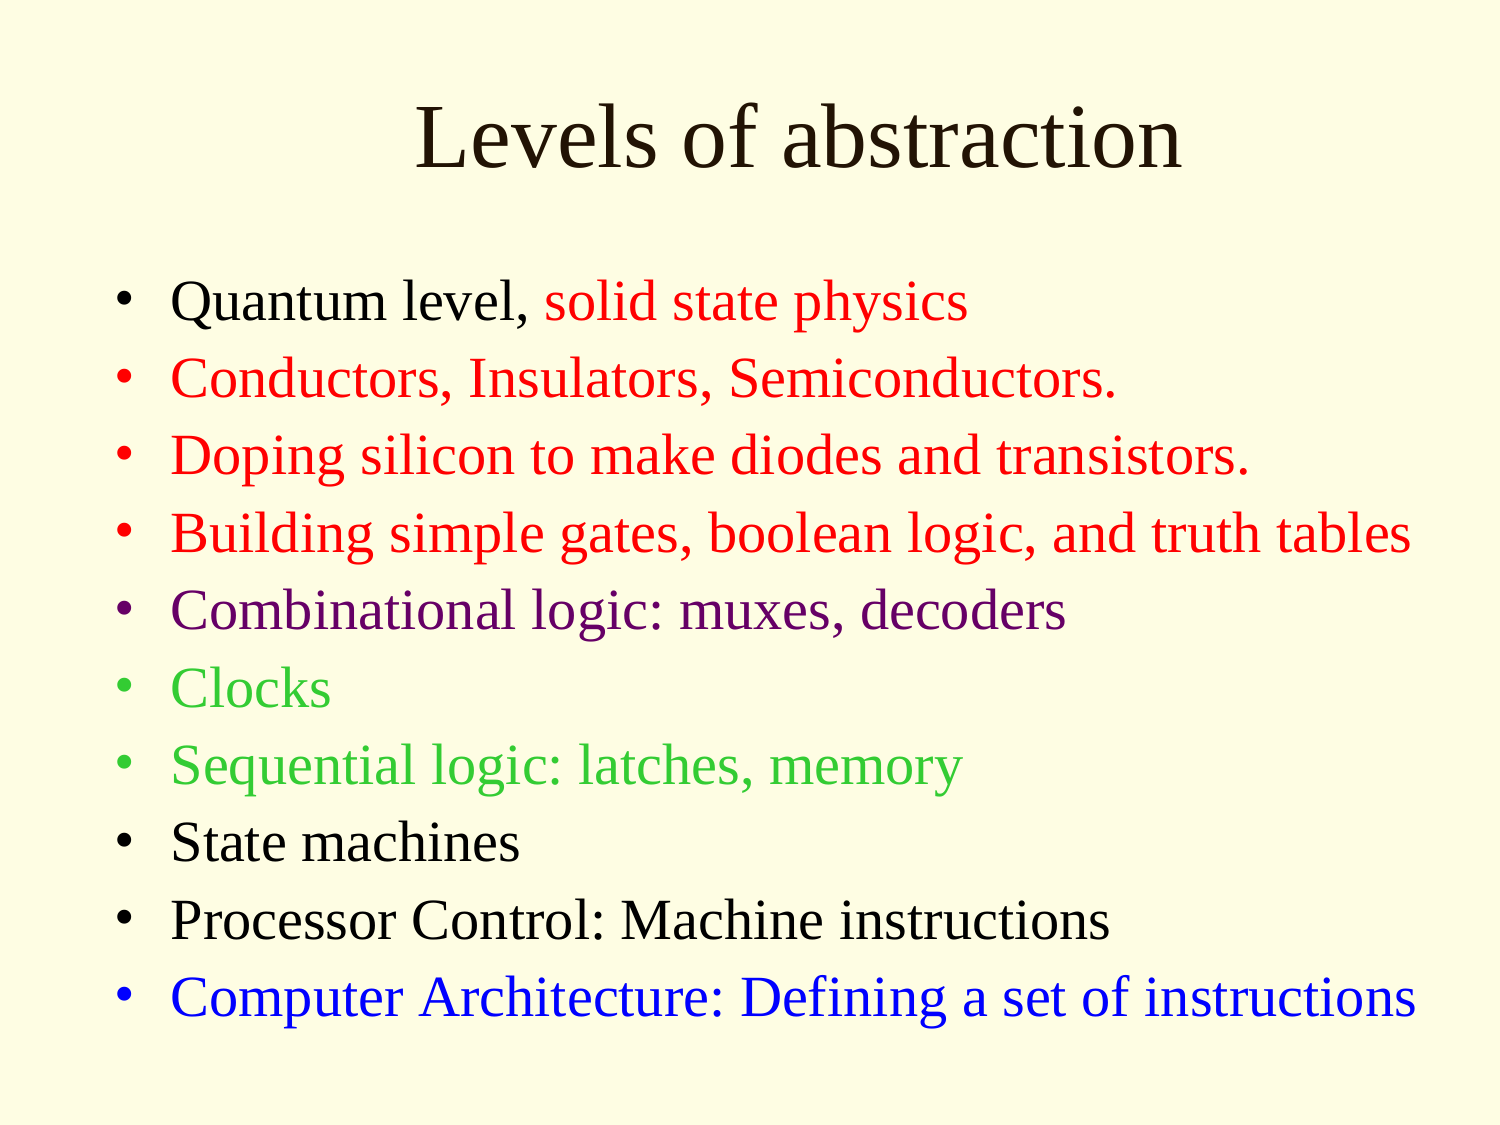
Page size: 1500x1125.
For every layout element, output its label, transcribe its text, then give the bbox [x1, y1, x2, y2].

list Quantum level, solid state physics Conductors, Insulators, Semiconductors. Doping silicon to make diodes and transistors. Building simple gates, boolean logic, and truth tables Combinational logic: muxes, decoders Clocks Sequential logic: latches, memory State machines Processor Control: Machine instructions Computer Architecture: Defining a set of instructions [99, 262, 1450, 1039]
title Levels of abstraction [174, 37, 1425, 225]
